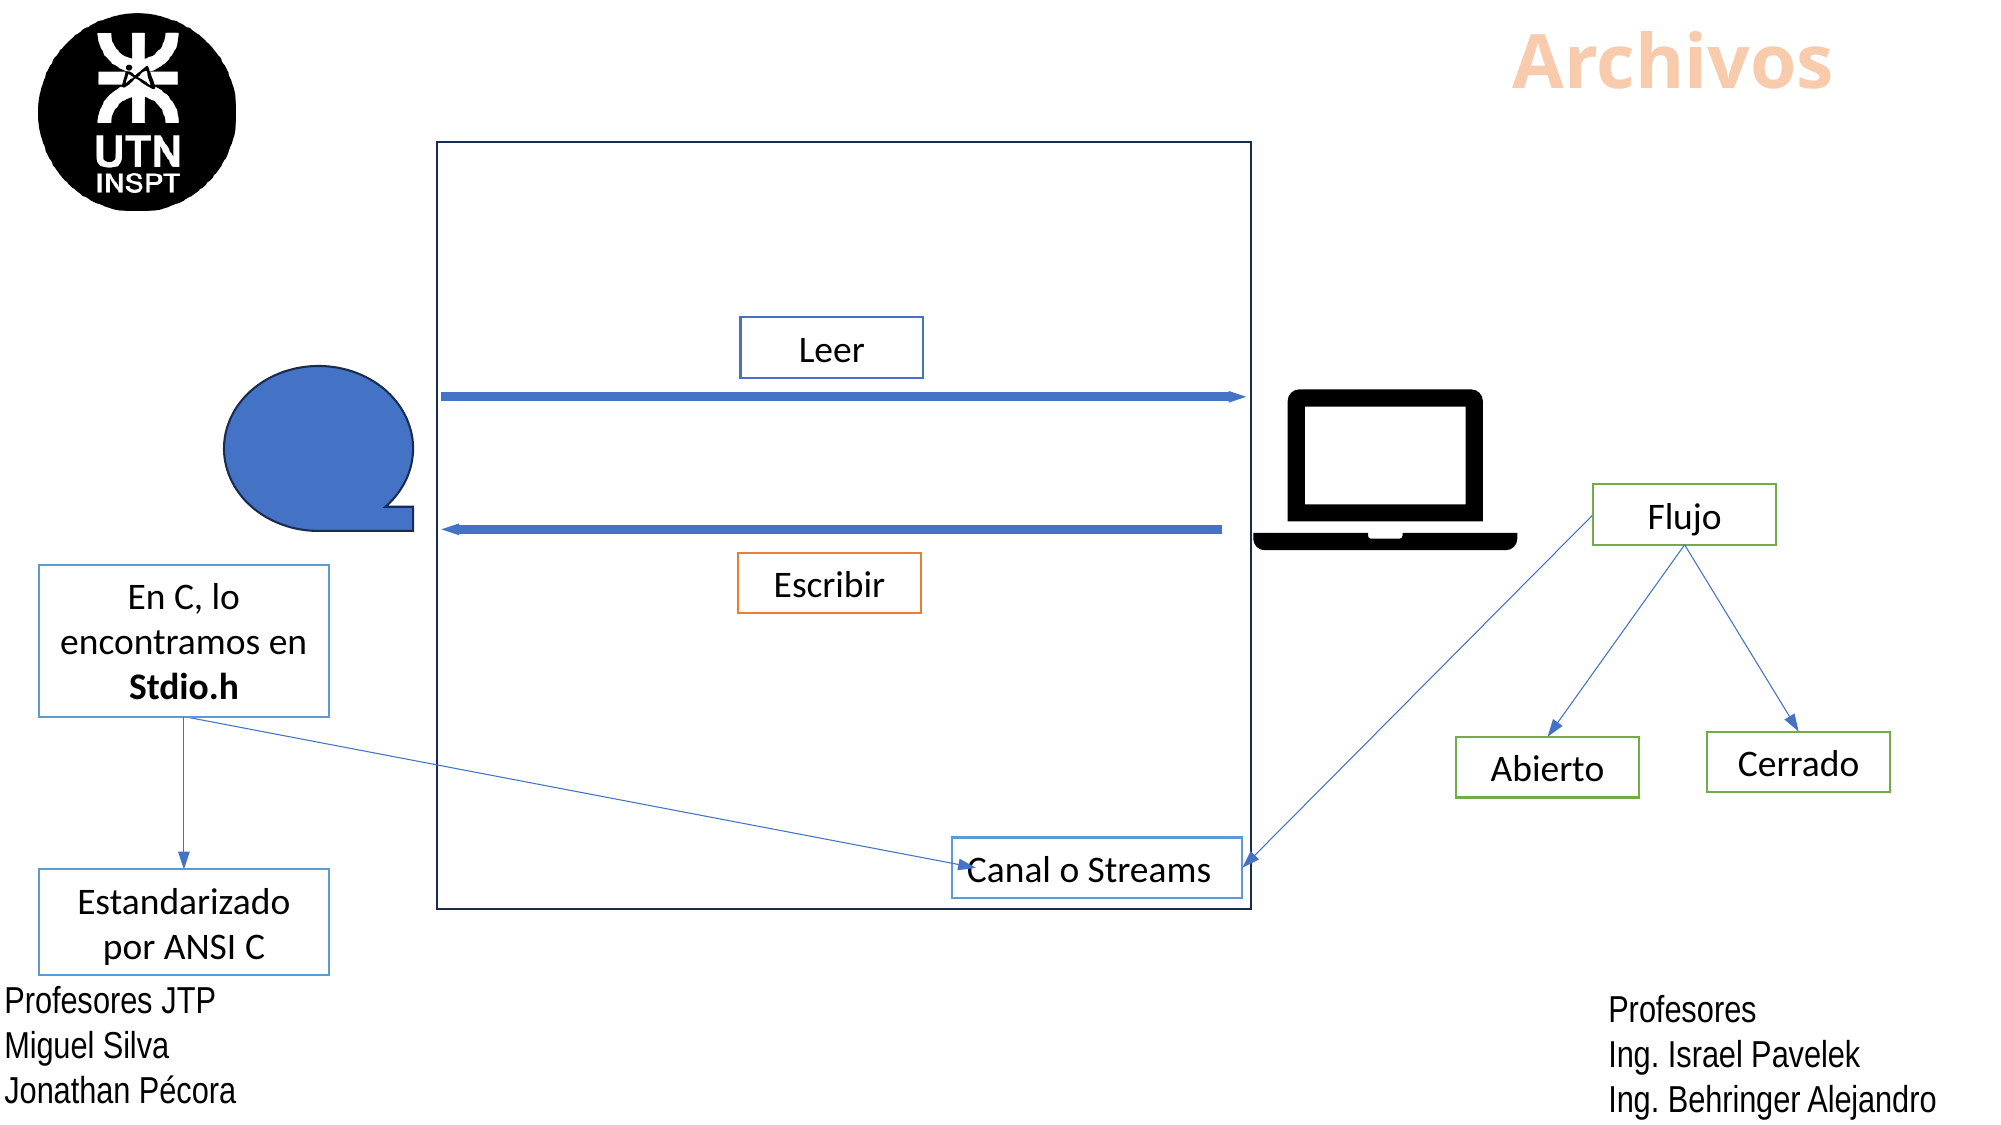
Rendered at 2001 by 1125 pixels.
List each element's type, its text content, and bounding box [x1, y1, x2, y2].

text_box Flujo [1593, 484, 1777, 545]
text_box [223, 365, 414, 531]
text_box Estandarizado por ANSI C [38, 869, 330, 976]
text_box Archivos [1385, 0, 1962, 112]
text_box Profesores JTP Miguel Silva Jonathan Pécora [0, 968, 414, 1120]
picture [38, 13, 236, 211]
text_box Profesores Ing. Israel Pavelek Ing. Behringer Alejandro [1593, 977, 2000, 1125]
text_box Cerrado [1707, 731, 1891, 793]
picture [1252, 330, 1525, 610]
text_box En C, lo encontramos en Stdio.h [38, 565, 330, 717]
text_box Escribir [738, 552, 921, 614]
text_box Canal o Streams [951, 837, 1243, 899]
picture [1246, 330, 1250, 610]
text_box Leer [740, 317, 924, 378]
picture [1501, 585, 1525, 610]
text_box Abierto [1456, 736, 1639, 798]
